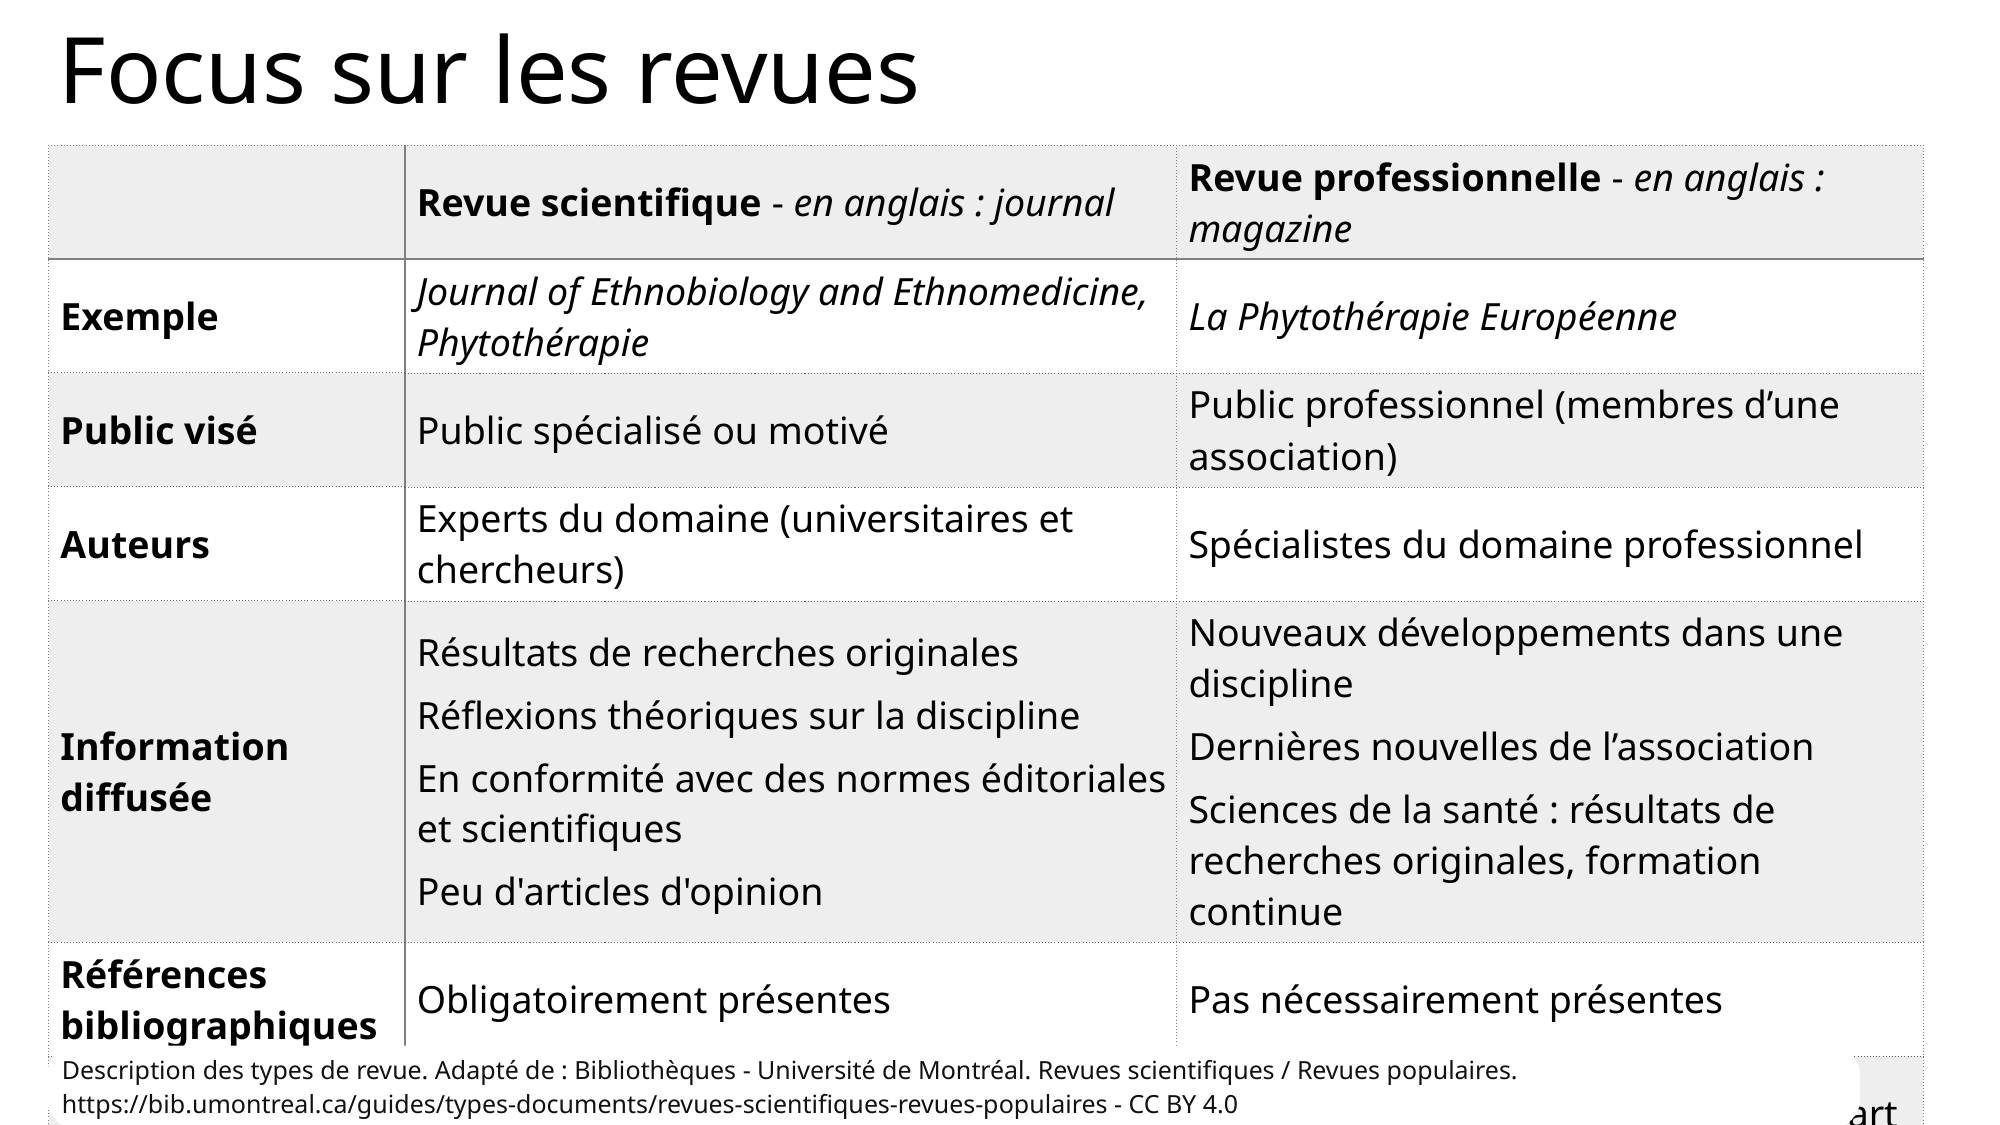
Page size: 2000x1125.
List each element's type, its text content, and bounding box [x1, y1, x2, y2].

table_cell Public professionnel (membres d’une association) [1177, 373, 1923, 487]
table_cell La Phytothérapie Européenne [1177, 260, 1923, 373]
table_cell Pas nécessairement présentes [1177, 942, 1923, 1056]
table_cell Résultats de recherches originales Réflexions théoriques sur la discipline En conformité avec des normes éditoriales et scientifiques Peu d'articles d'opinion [406, 601, 1177, 942]
table_cell Sciences de la santé : oui pour la plupart des revues [1861, 1056, 1923, 1125]
table_cell Spécialistes du domaine professionnel [1177, 487, 1923, 601]
table_header Revue professionnelle - en anglais : magazine [1177, 145, 1923, 258]
table_cell Public spécialisé ou motivé [406, 373, 1177, 487]
text_box Description des types de revue. Adapté de : Bibliothèques - Université de Montréal. Revues scientifiques / Revues populaires. https://bib.umontreal.ca/guides/types-documents/revues-scientifiques-revues-populaires - CC BY 4.0 [47, 1045, 1861, 1111]
table_cell Journal of Ethnobiology and Ethnomedicine, Phytothérapie [406, 260, 1177, 373]
table_cell Information diffusée [49, 601, 404, 942]
table_header Revue scientifique - en anglais : journal [406, 145, 1177, 258]
table_cell Nouveaux développements dans une discipline Dernières nouvelles de l’association Sciences de la santé : résultats de recherches originales, formation continue [1177, 601, 1923, 942]
table_cell Public visé [49, 373, 404, 487]
table_cell Auteurs [49, 487, 404, 601]
table_cell Exemple [49, 260, 404, 373]
table_cell Références bibliographiques [49, 942, 404, 1045]
table_cell Obligatoirement présentes [406, 942, 1177, 1045]
table_header [49, 145, 404, 258]
title Focus sur les revues [58, 0, 1784, 144]
table_cell Experts du domaine (universitaires et chercheurs) [406, 487, 1177, 601]
